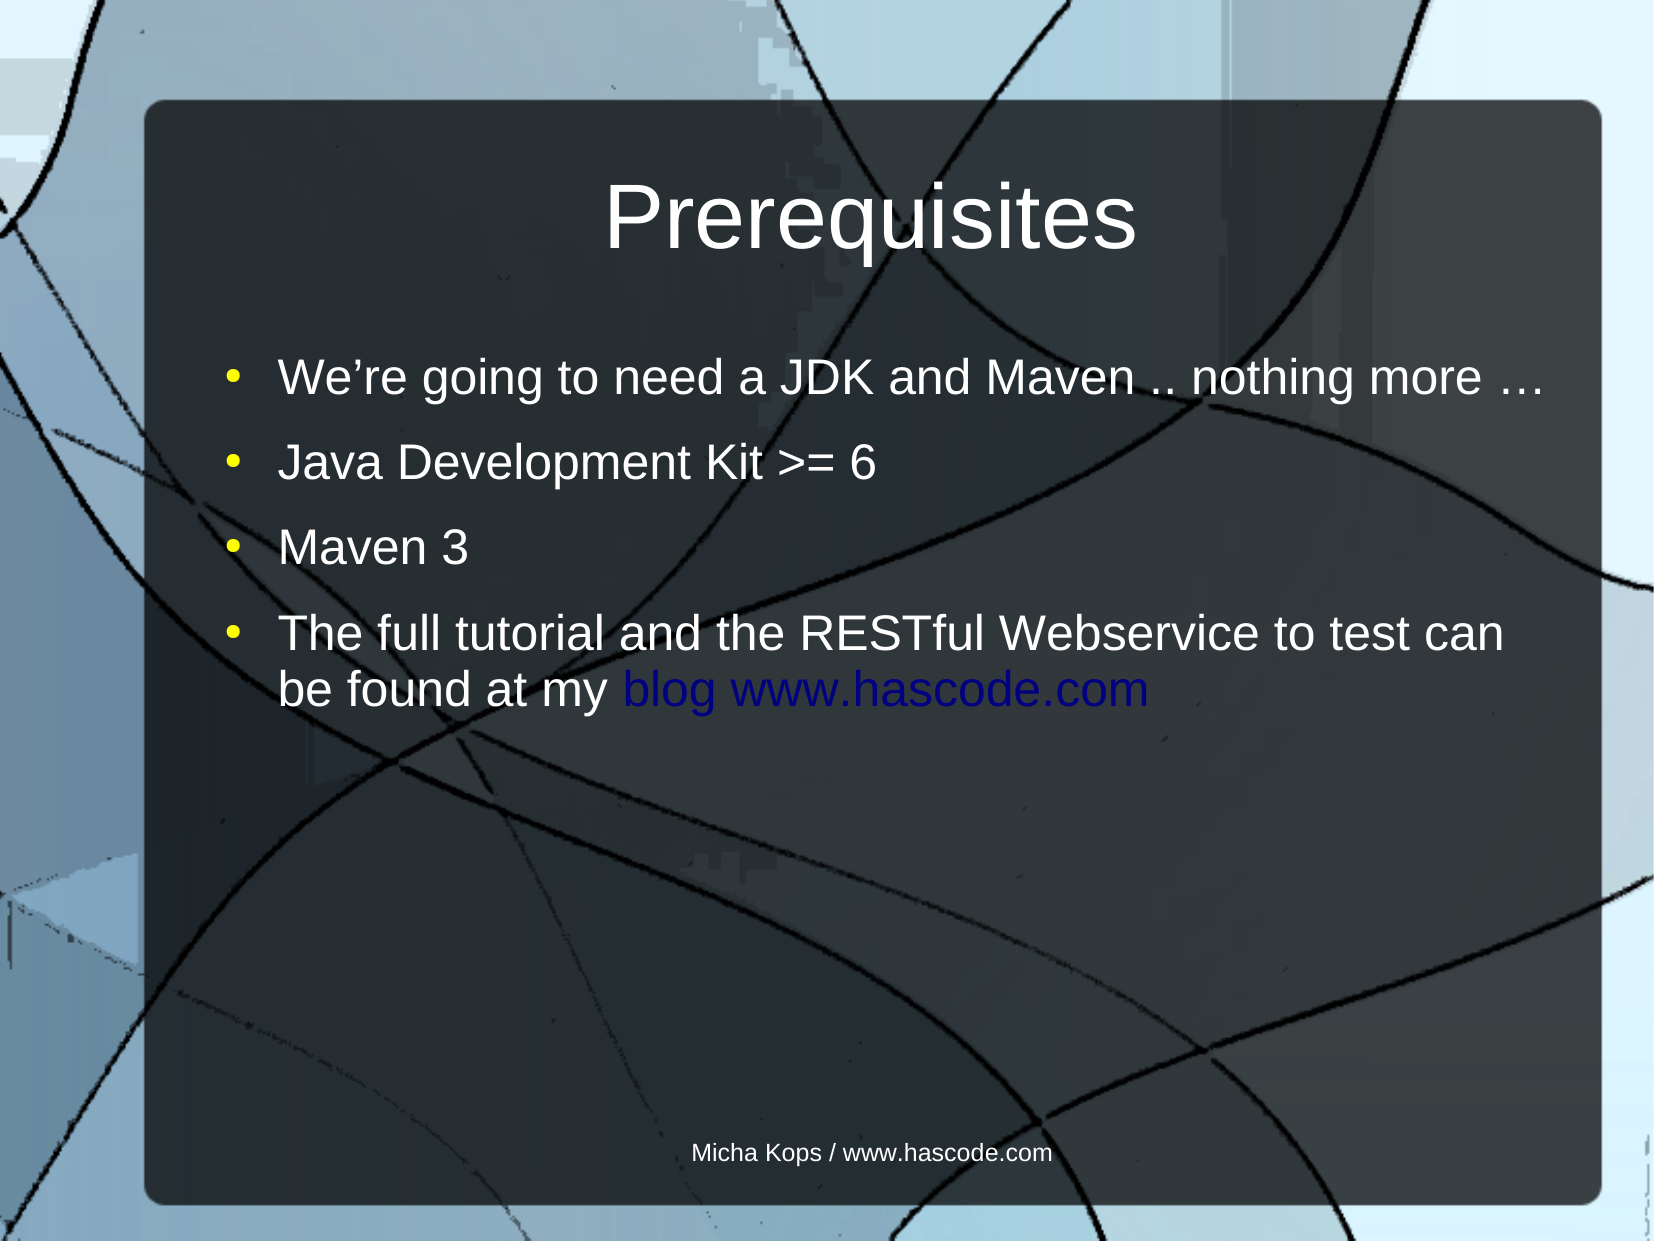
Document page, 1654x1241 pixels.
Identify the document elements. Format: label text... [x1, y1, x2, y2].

list We’re going to need a JDK and Maven .. nothing more … Java Development Kit >= 6 Maven 3 The full tutorial and the RESTful Webservice to test can be found at my blog www.hascode.com [206, 349, 1571, 1153]
picture [0, 0, 1654, 1241]
title Prerequisites [159, 108, 1583, 325]
